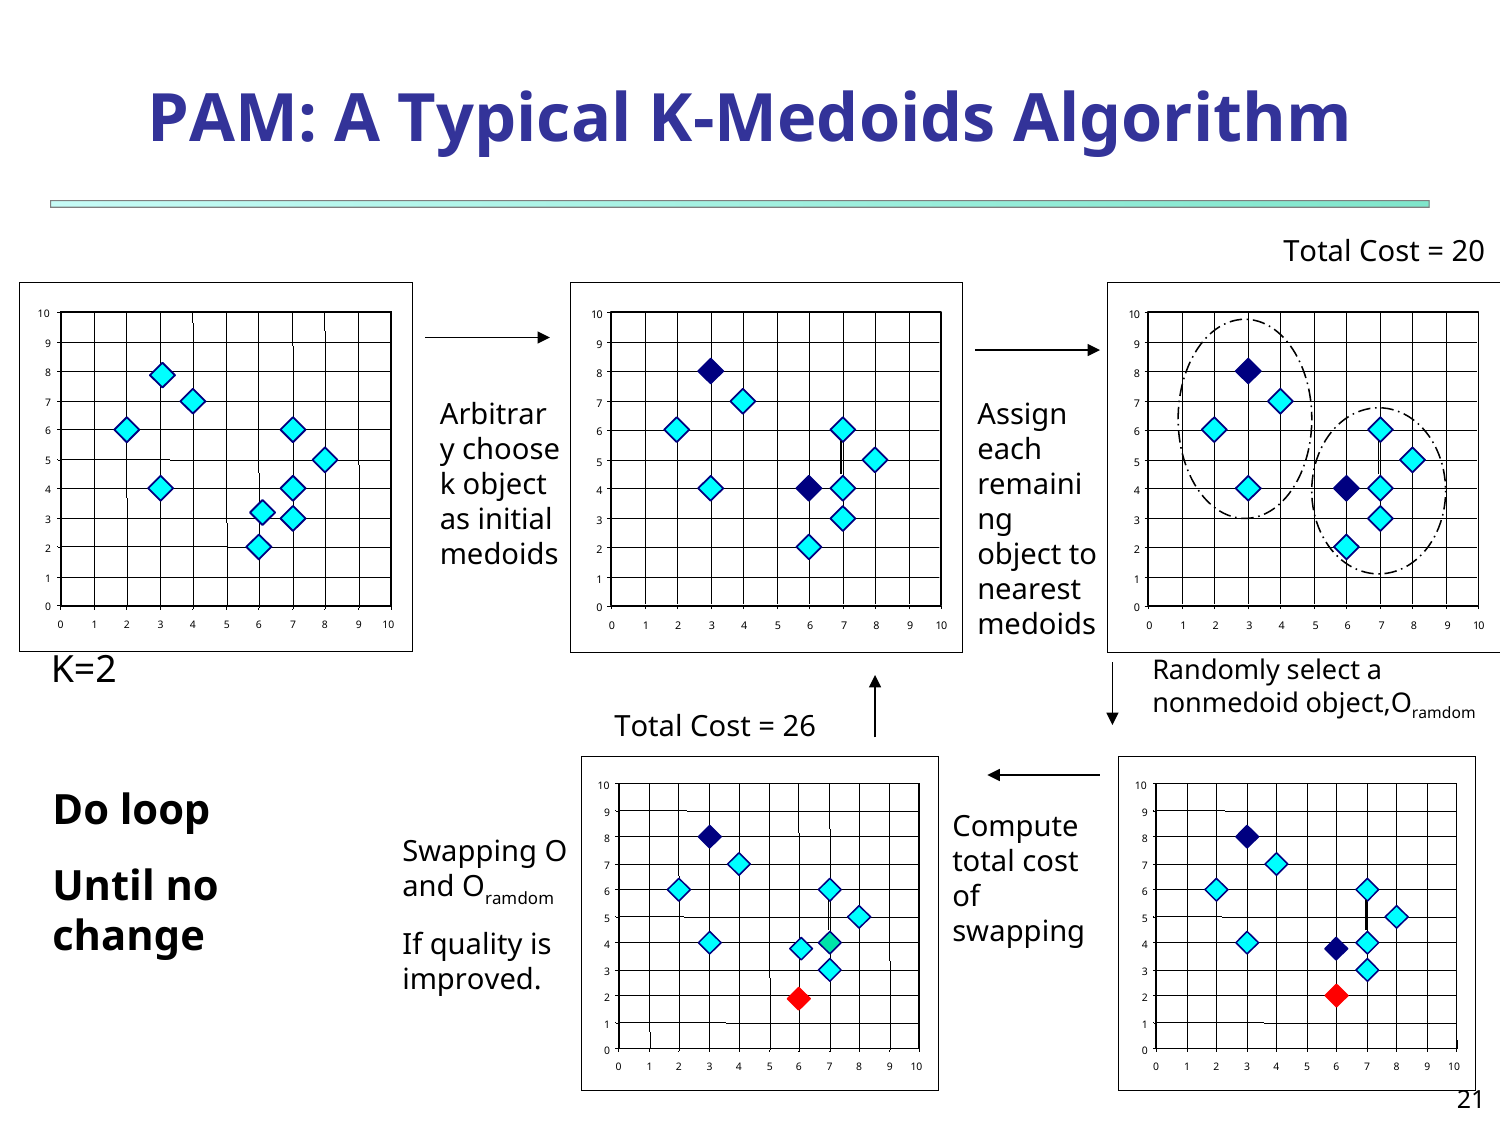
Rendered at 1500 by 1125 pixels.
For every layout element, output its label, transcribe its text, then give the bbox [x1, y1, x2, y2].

text_box 10 [910, 1059, 923, 1073]
text_box 4 [1273, 1059, 1280, 1073]
text_box 8 [1393, 1059, 1400, 1073]
text_box 1 [1141, 1018, 1148, 1031]
text_box 4 [1141, 937, 1148, 951]
text_box 5 [223, 617, 230, 631]
text_box 10 [1448, 1059, 1461, 1073]
text_box 18 [1187, 1062, 1500, 1125]
text_box 10 [37, 307, 50, 320]
text_box 10 [597, 778, 610, 792]
text_box 4 [735, 1059, 742, 1073]
chart [1100, 275, 1500, 663]
text_box 3 [157, 617, 164, 631]
text_box 4 [45, 483, 52, 496]
text_box 7 [604, 859, 611, 872]
text_box 8 [321, 617, 329, 631]
text_box 5 [1141, 912, 1148, 925]
text_box 3 [1244, 1059, 1251, 1073]
text_box [582, 757, 938, 1090]
text_box 8 [856, 1059, 863, 1073]
text_box 6 [1141, 884, 1148, 898]
text_box 0 [45, 600, 52, 613]
text_box 2 [1213, 1059, 1220, 1073]
text_box 3 [1141, 965, 1148, 978]
text_box 6 [1333, 1059, 1340, 1073]
text_box 8 [45, 365, 52, 379]
text_box 3 [604, 965, 611, 978]
text_box 1 [45, 571, 52, 585]
text_box 9 [1141, 806, 1148, 819]
text_box 10 [1134, 778, 1148, 792]
text_box 3 [45, 513, 52, 526]
text_box 6 [604, 884, 611, 898]
text_box 1 [91, 617, 98, 631]
text_box 5 [1304, 1059, 1311, 1073]
text_box Assign each remaining object to nearest medoids [962, 387, 1113, 648]
text_box 0 [604, 1043, 611, 1057]
text_box 4 [604, 937, 611, 951]
text_box 1 [604, 1018, 611, 1031]
text_box 7 [45, 395, 52, 409]
text_box Randomly select a nonmedoid object,Oramdom [1137, 644, 1500, 730]
text_box 0 [1141, 1043, 1148, 1057]
text_box 1 [646, 1059, 653, 1073]
text_box 5 [604, 912, 611, 925]
text_box 2 [123, 617, 130, 631]
text_box Swapping O and Oramdom If quality is improved. [387, 825, 588, 1004]
text_box 7 [826, 1059, 833, 1073]
text_box Do loop Until no change [37, 774, 363, 967]
text_box Total Cost = 26 [599, 699, 832, 751]
text_box K=2 [36, 637, 133, 698]
text_box 9 [604, 806, 611, 819]
text_box 6 [795, 1059, 803, 1073]
text_box 0 [615, 1059, 622, 1073]
text_box 1 [1184, 1059, 1191, 1073]
text_box 7 [1364, 1059, 1371, 1073]
text_box 7 [289, 617, 297, 631]
text_box 2 [1141, 990, 1148, 1004]
text_box 6 [255, 617, 262, 631]
text_box 5 [45, 454, 52, 467]
text_box 2 [604, 990, 611, 1004]
text_box 10 [382, 617, 395, 631]
text_box 8 [604, 831, 611, 845]
text_box 6 [45, 424, 52, 437]
text_box 2 [675, 1059, 683, 1073]
text_box 0 [57, 617, 64, 631]
text_box 0 [1153, 1059, 1160, 1073]
text_box Arbitrary choose k object as initial medoids [425, 387, 562, 613]
text_box 5 [766, 1059, 773, 1073]
title PAM: A Typical K-Medoids Algorithm [0, 62, 1500, 163]
text_box 7 [1141, 859, 1148, 872]
text_box [1119, 757, 1475, 1090]
text_box 9 [886, 1059, 893, 1073]
chart [562, 275, 976, 663]
text_box Compute total cost of swapping [939, 799, 1118, 956]
text_box [20, 283, 412, 651]
text_box 8 [1141, 831, 1148, 845]
text_box 9 [1424, 1059, 1431, 1073]
text_box Total Cost = 20 [1268, 224, 1500, 276]
text_box 2 [45, 541, 52, 555]
text_box 9 [355, 617, 362, 631]
text_box 3 [706, 1059, 713, 1073]
text_box 4 [189, 617, 197, 631]
text_box 9 [45, 337, 52, 350]
